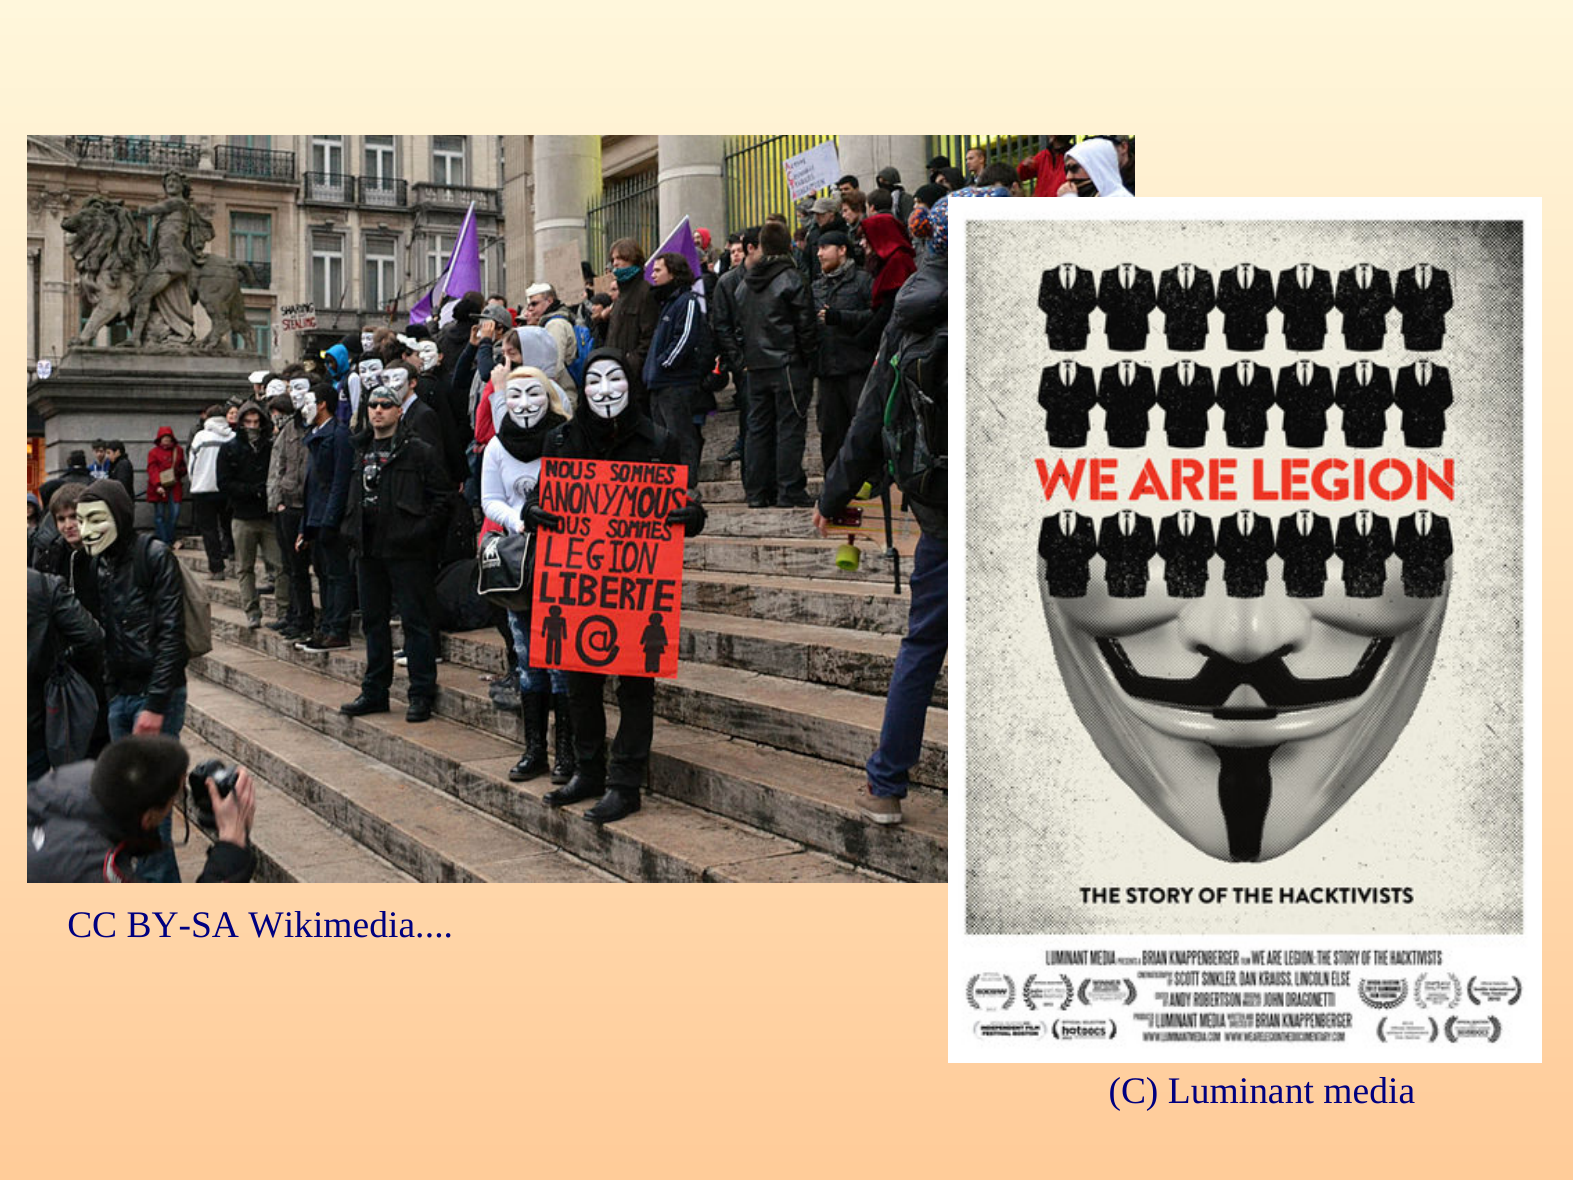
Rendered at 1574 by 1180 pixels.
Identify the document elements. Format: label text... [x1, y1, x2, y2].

text_box CC BY-SA Wikimedia.... [52, 902, 460, 959]
text_box (C) Luminant media [1093, 1067, 1431, 1124]
picture [27, 135, 1542, 1063]
